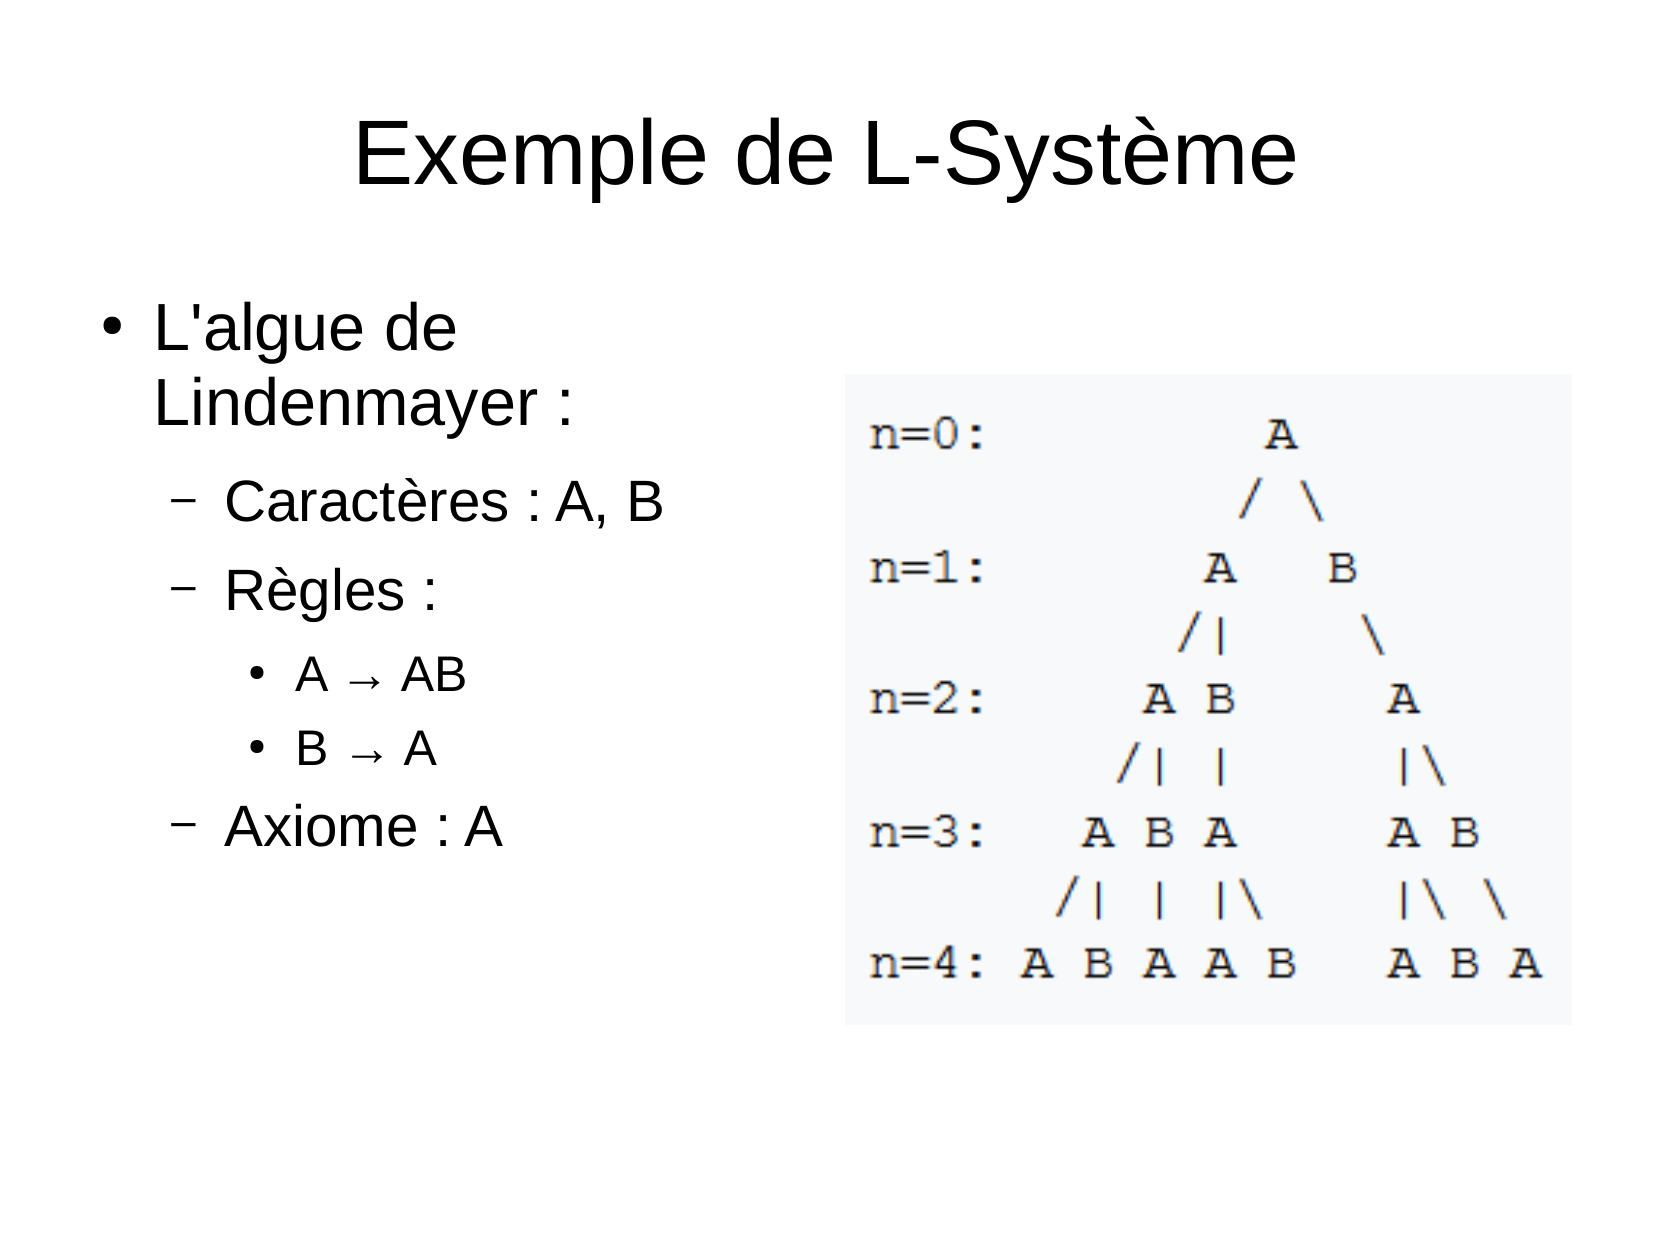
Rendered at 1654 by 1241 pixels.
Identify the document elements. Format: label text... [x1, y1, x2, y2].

picture [845, 374, 1572, 1025]
title Exemple de L-Système [82, 49, 1571, 257]
list L'algue de Lindenmayer : Caractères : A, B Règles : A → AB B → A Axiome : A [82, 290, 809, 1109]
